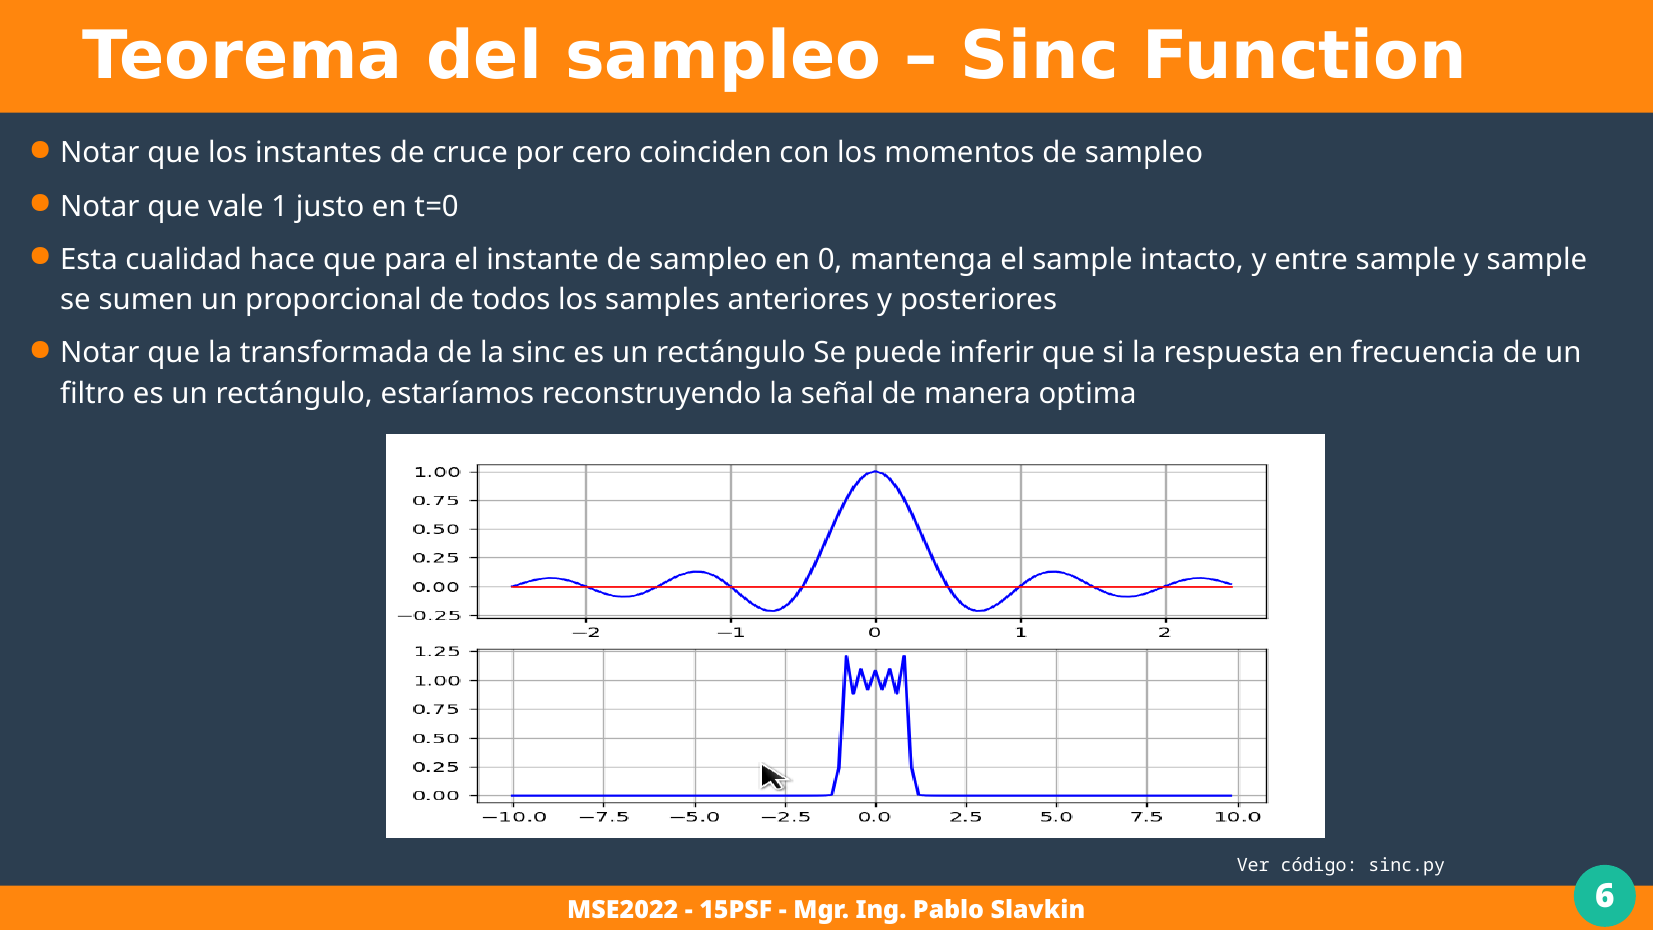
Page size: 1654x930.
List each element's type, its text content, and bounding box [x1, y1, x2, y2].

list Notar que los instantes de cruce por cero coinciden con los momentos de sampleo Notar que vale 1 justo en t=0 Esta cualidad hace que para el instante de sampleo en 0, mantenga el sample intacto, y entre sample y sample se sumen un proporcional de todos los samples anteriores y posteriores Notar que la transformada de la sinc es un rectángulo Se puede inferir que si la respuesta en frecuencia de un filtro es un rectángulo, estaríamos reconstruyendo la señal de manera optima [18, 131, 1613, 413]
picture [386, 434, 1325, 838]
text_box Ver código: sinc.py [1200, 836, 1483, 892]
title Teorema del sampleo – Sinc Function [0, 16, 1653, 113]
